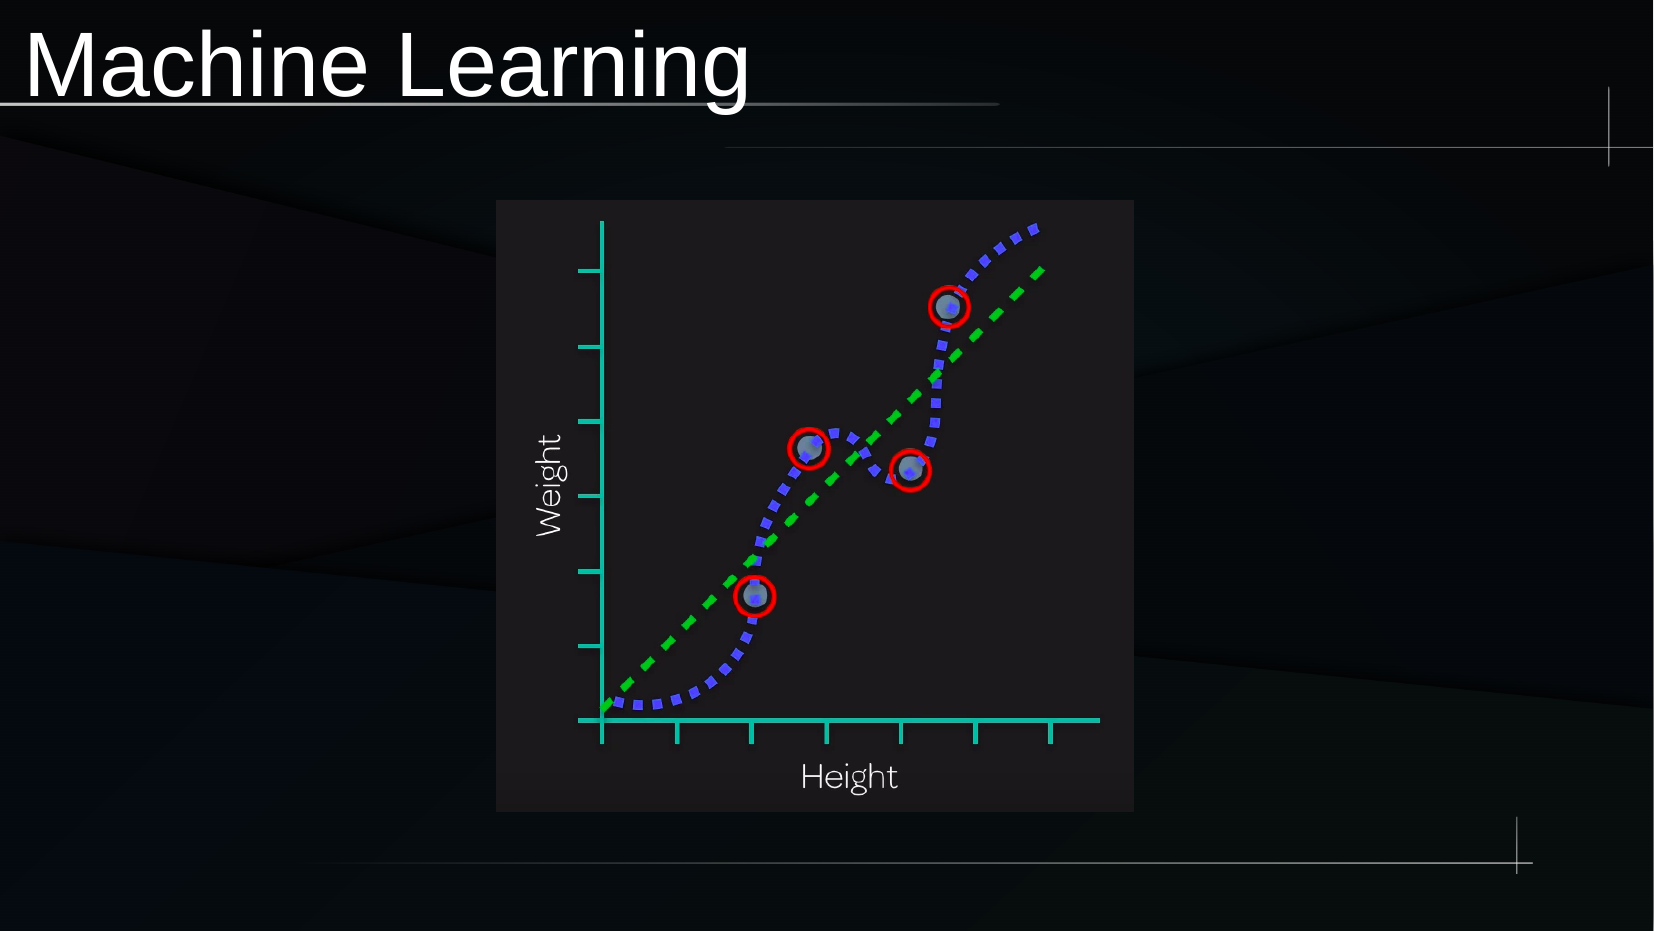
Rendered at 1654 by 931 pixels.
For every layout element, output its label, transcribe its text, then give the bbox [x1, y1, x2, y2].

picture [0, 0, 1654, 931]
title Machine Learning [23, 11, 1589, 119]
